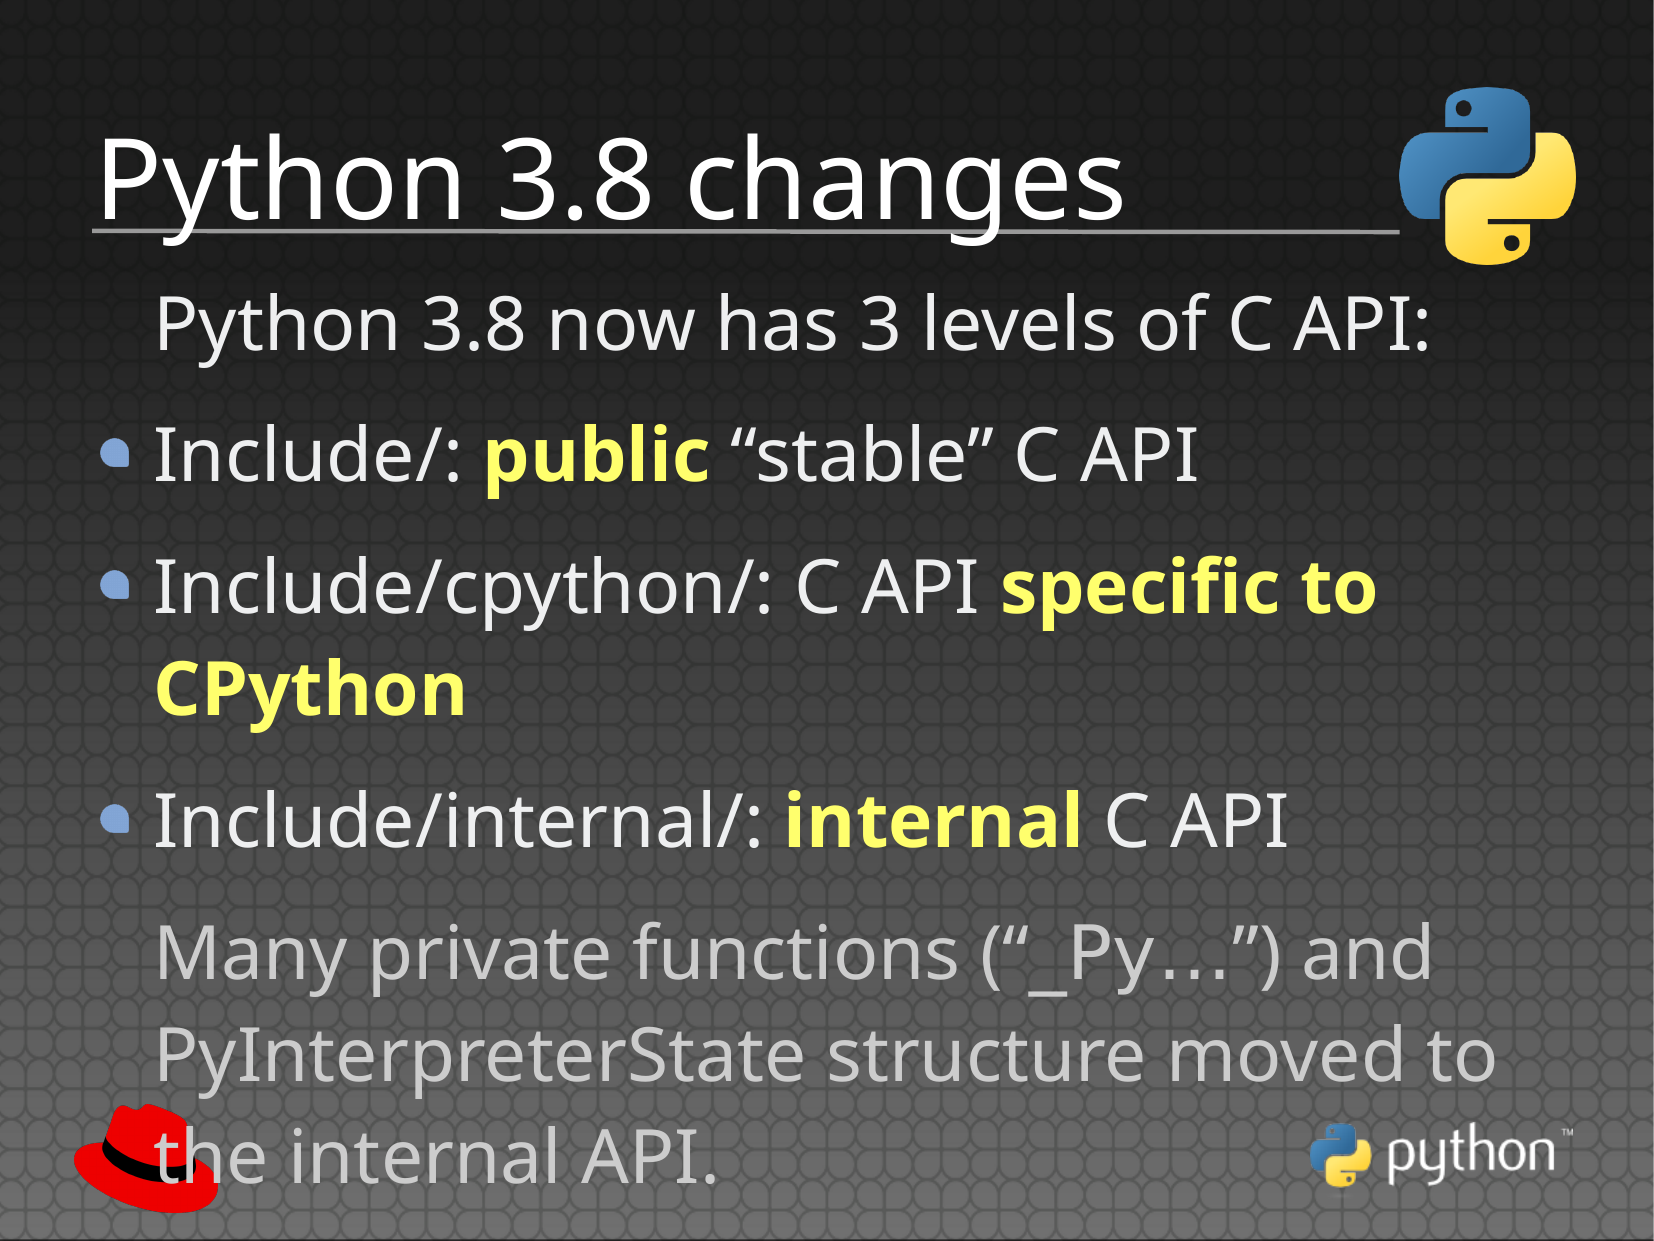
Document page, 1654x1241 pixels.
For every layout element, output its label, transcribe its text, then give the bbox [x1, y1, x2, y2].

list Python 3.8 now has 3 levels of C API: Include/: public “stable” C API Include/cpython/: C API specific to CPython Include/internal/: internal C API Many private functions (“_Py…”) and PyInterpreterState structure moved to the internal API. [82, 269, 1573, 1118]
title Python 3.8 changes [94, 100, 1426, 251]
picture [0, 0, 1654, 1241]
